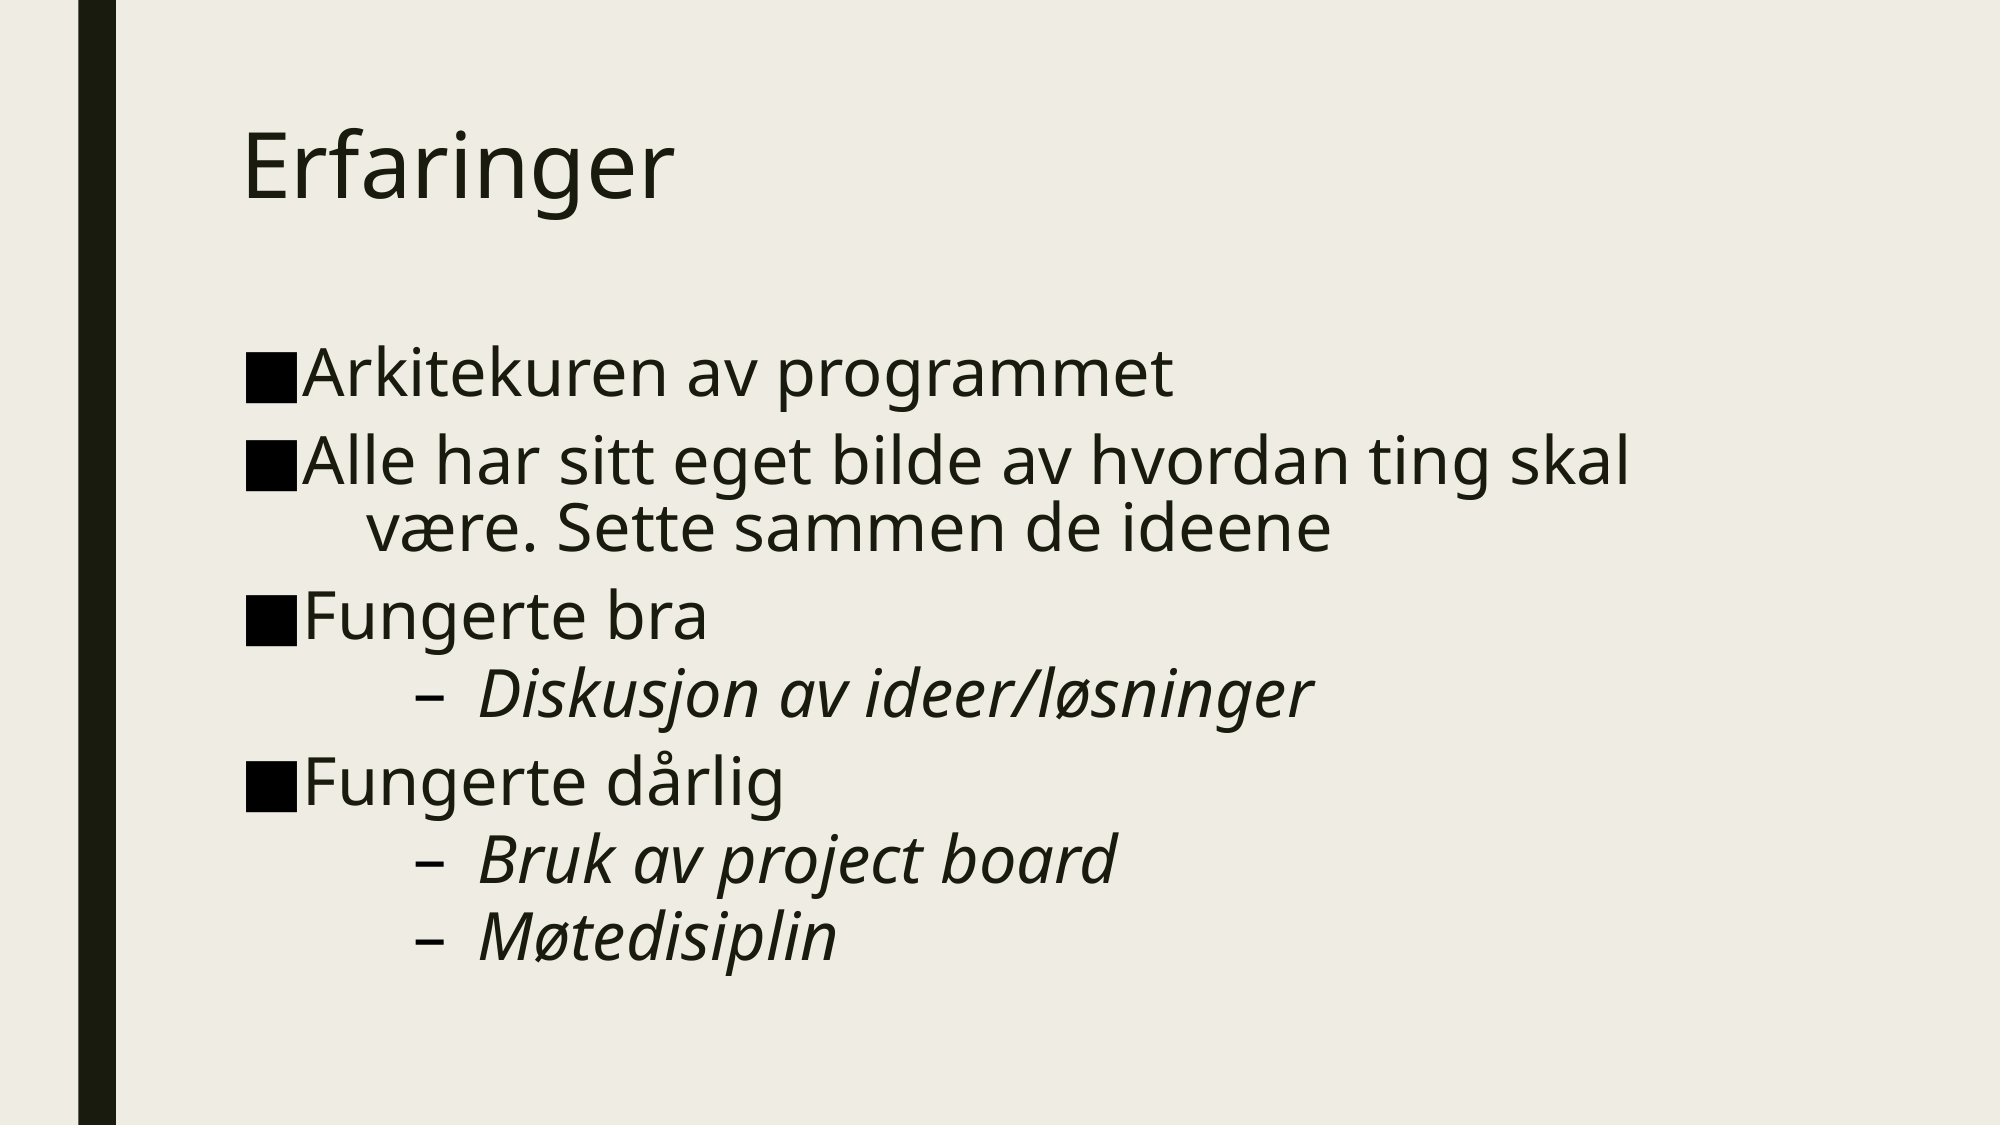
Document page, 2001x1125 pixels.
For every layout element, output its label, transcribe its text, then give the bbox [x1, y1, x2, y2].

title Erfaringer [225, 112, 1801, 335]
list Arkitekuren av programmet Alle har sitt eget bilde av hvordan ting skal være. Sette sammen de ideene Fungerte bra Diskusjon av ideer/løsninger Fungerte dårlig Bruk av project board Møtedisiplin [225, 335, 1801, 1068]
